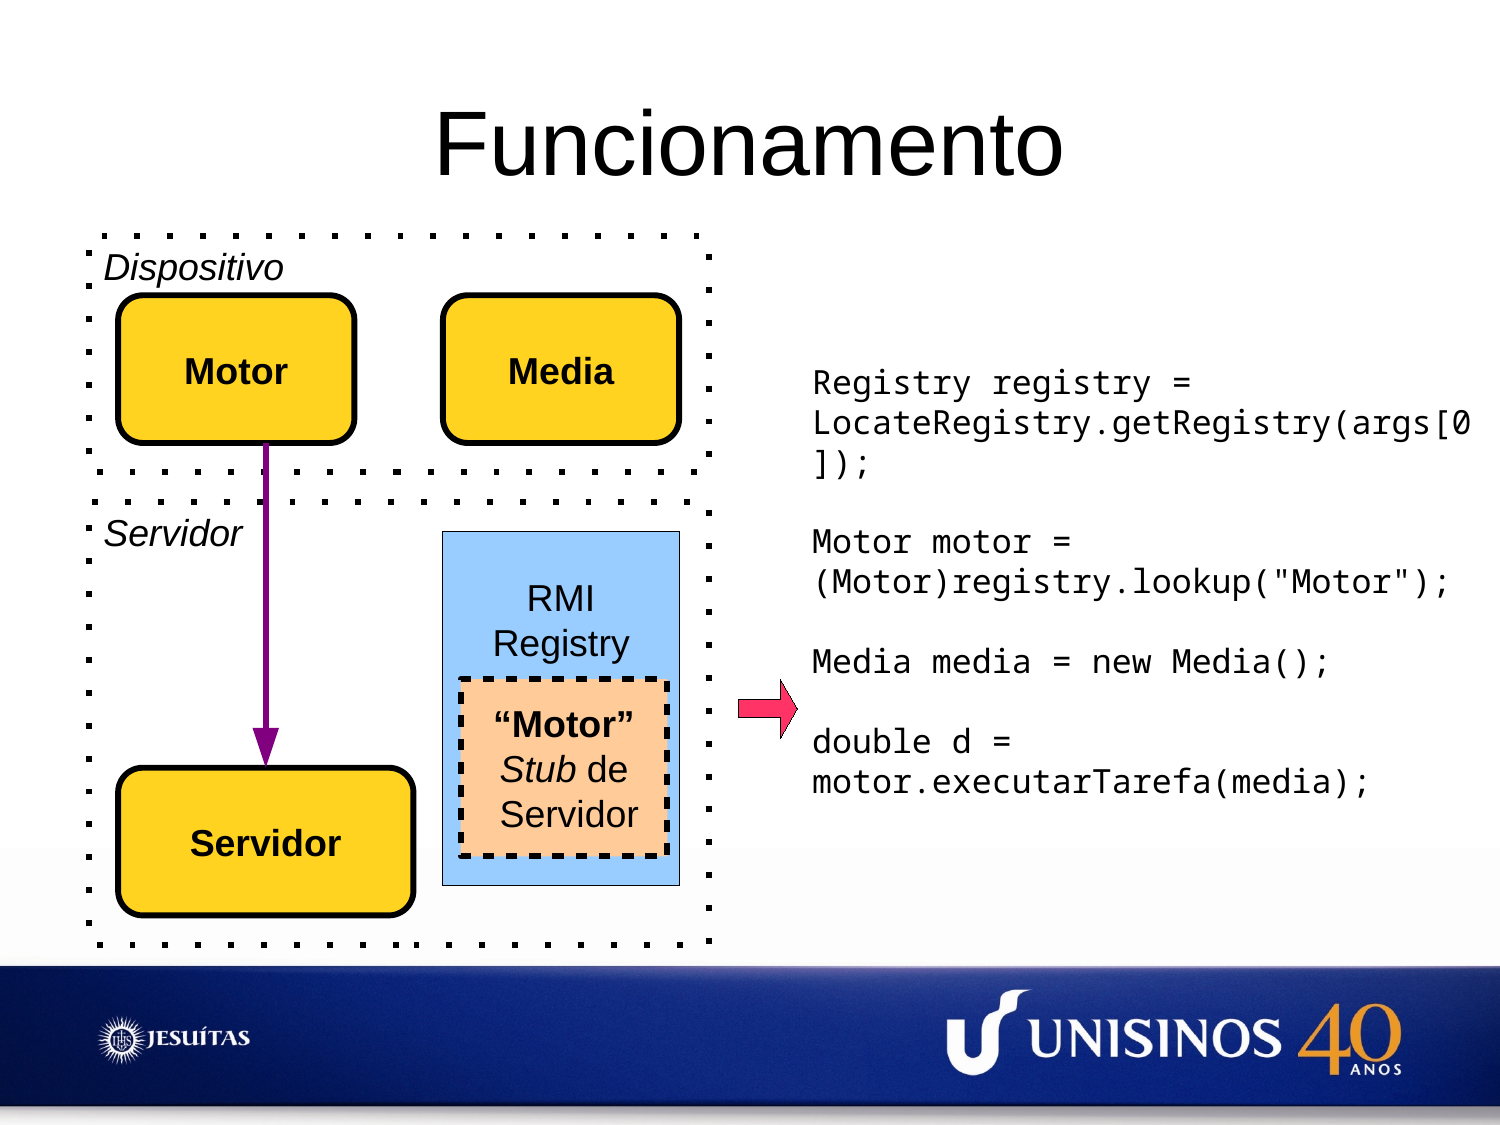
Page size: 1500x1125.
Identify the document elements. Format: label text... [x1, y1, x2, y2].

picture [0, 848, 1500, 1125]
title Funcionamento [75, 45, 1426, 233]
text_box Motor [118, 295, 355, 443]
text_box Servidor [118, 767, 414, 916]
text_box [738, 679, 798, 739]
text_box “Motor” Stub de Servidor [460, 679, 668, 857]
text_box Registry registry = LocateRegistry.getRegistry(args[0]); Motor motor = (Motor)registry.lookup("Motor"); Media media = new Media(); double d = motor.executarTarefa(media); [797, 353, 1500, 768]
text_box RMI Registry [442, 531, 680, 886]
text_box Servidor [88, 501, 258, 591]
text_box Dispositivo [88, 235, 299, 296]
text_box Media [442, 295, 680, 443]
